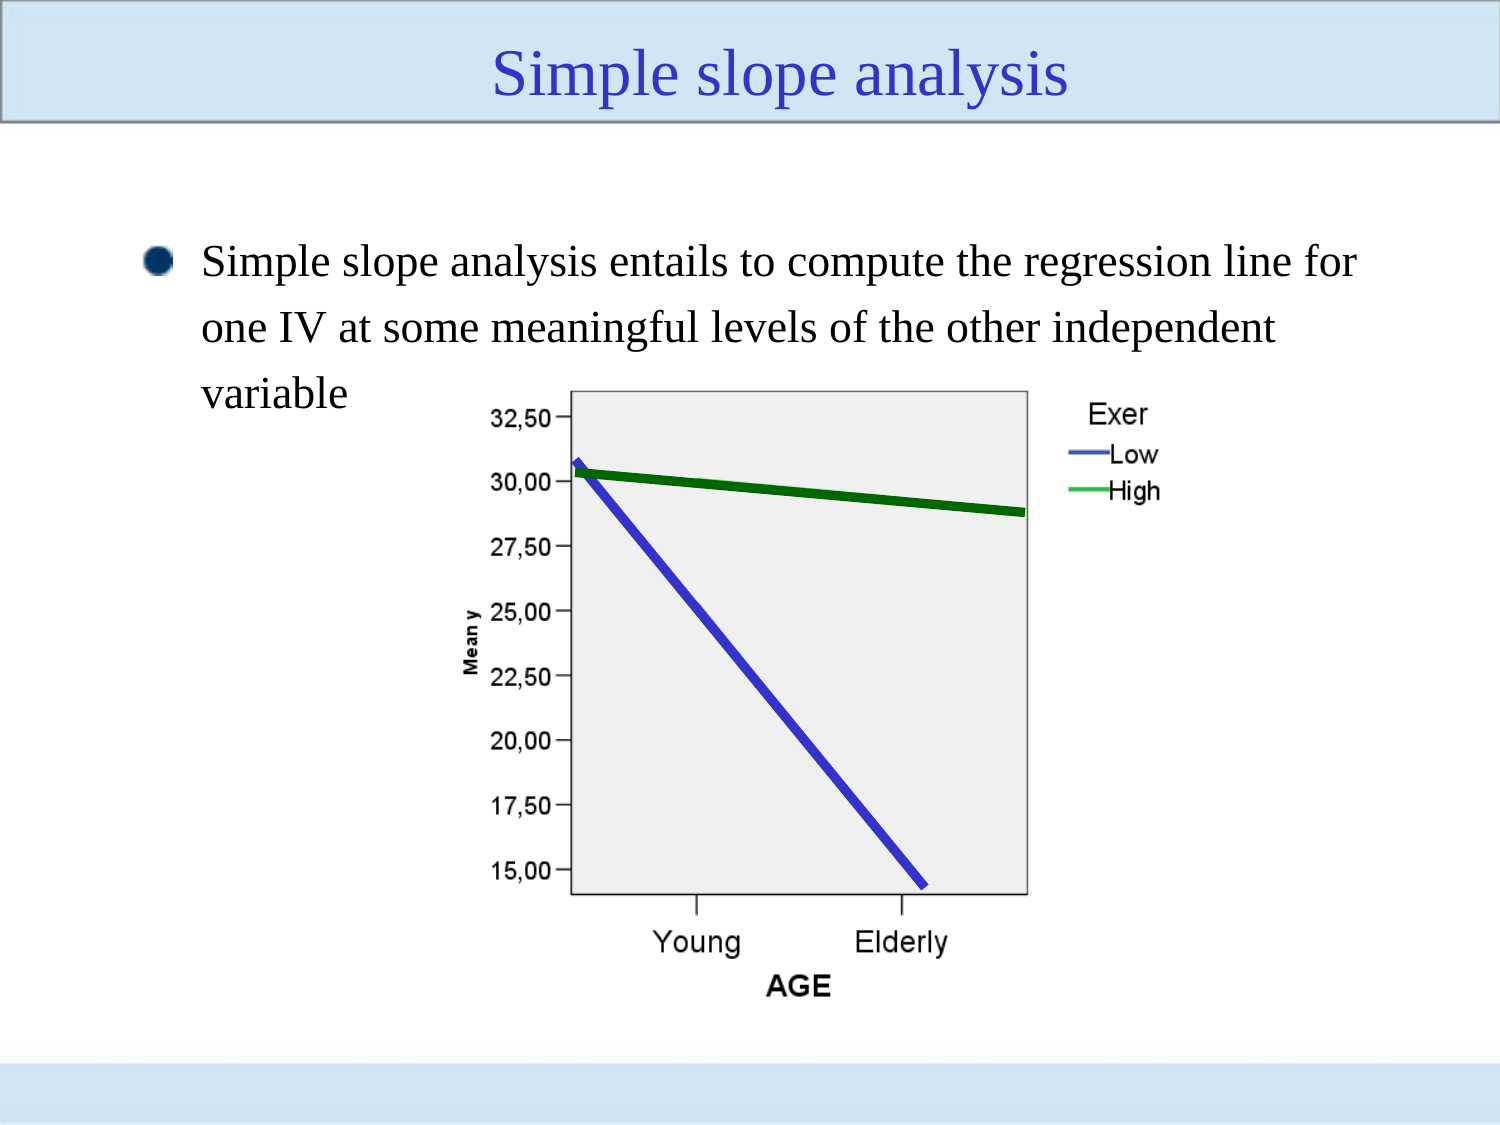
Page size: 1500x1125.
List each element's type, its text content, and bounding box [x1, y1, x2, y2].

text_box Simple slope analysis entails to compute the regression line for one IV at some meaningful levels of the other independent variable [124, 212, 1426, 426]
picture [0, 0, 1500, 1125]
title Simple slope analysis [249, 21, 1313, 117]
